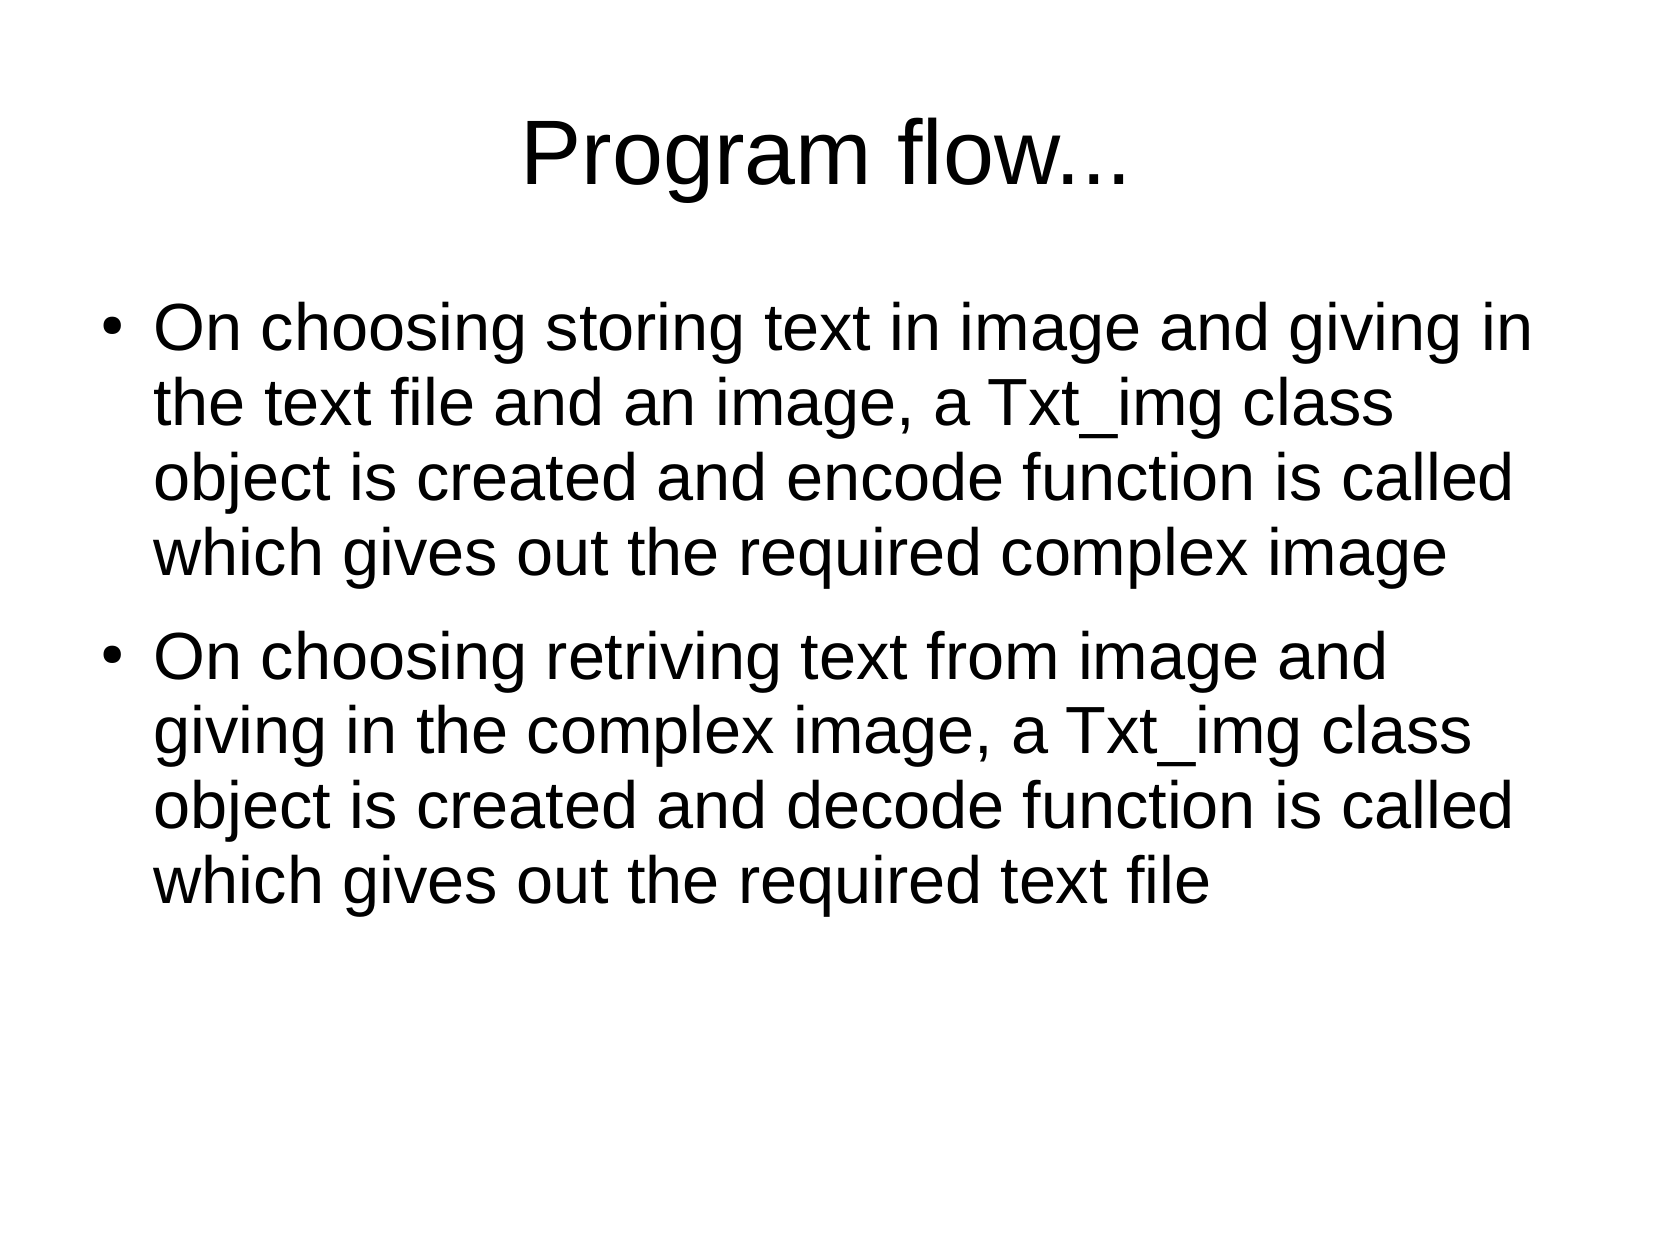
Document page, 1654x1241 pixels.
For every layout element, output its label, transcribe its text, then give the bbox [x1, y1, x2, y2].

title Program flow... [82, 49, 1571, 257]
list On choosing storing text in image and giving in the text file and an image, a Txt_img class object is created and encode function is called which gives out the required complex image On choosing retriving text from image and giving in the complex image, a Txt_img class object is created and decode function is called which gives out the required text file [82, 290, 1571, 1109]
